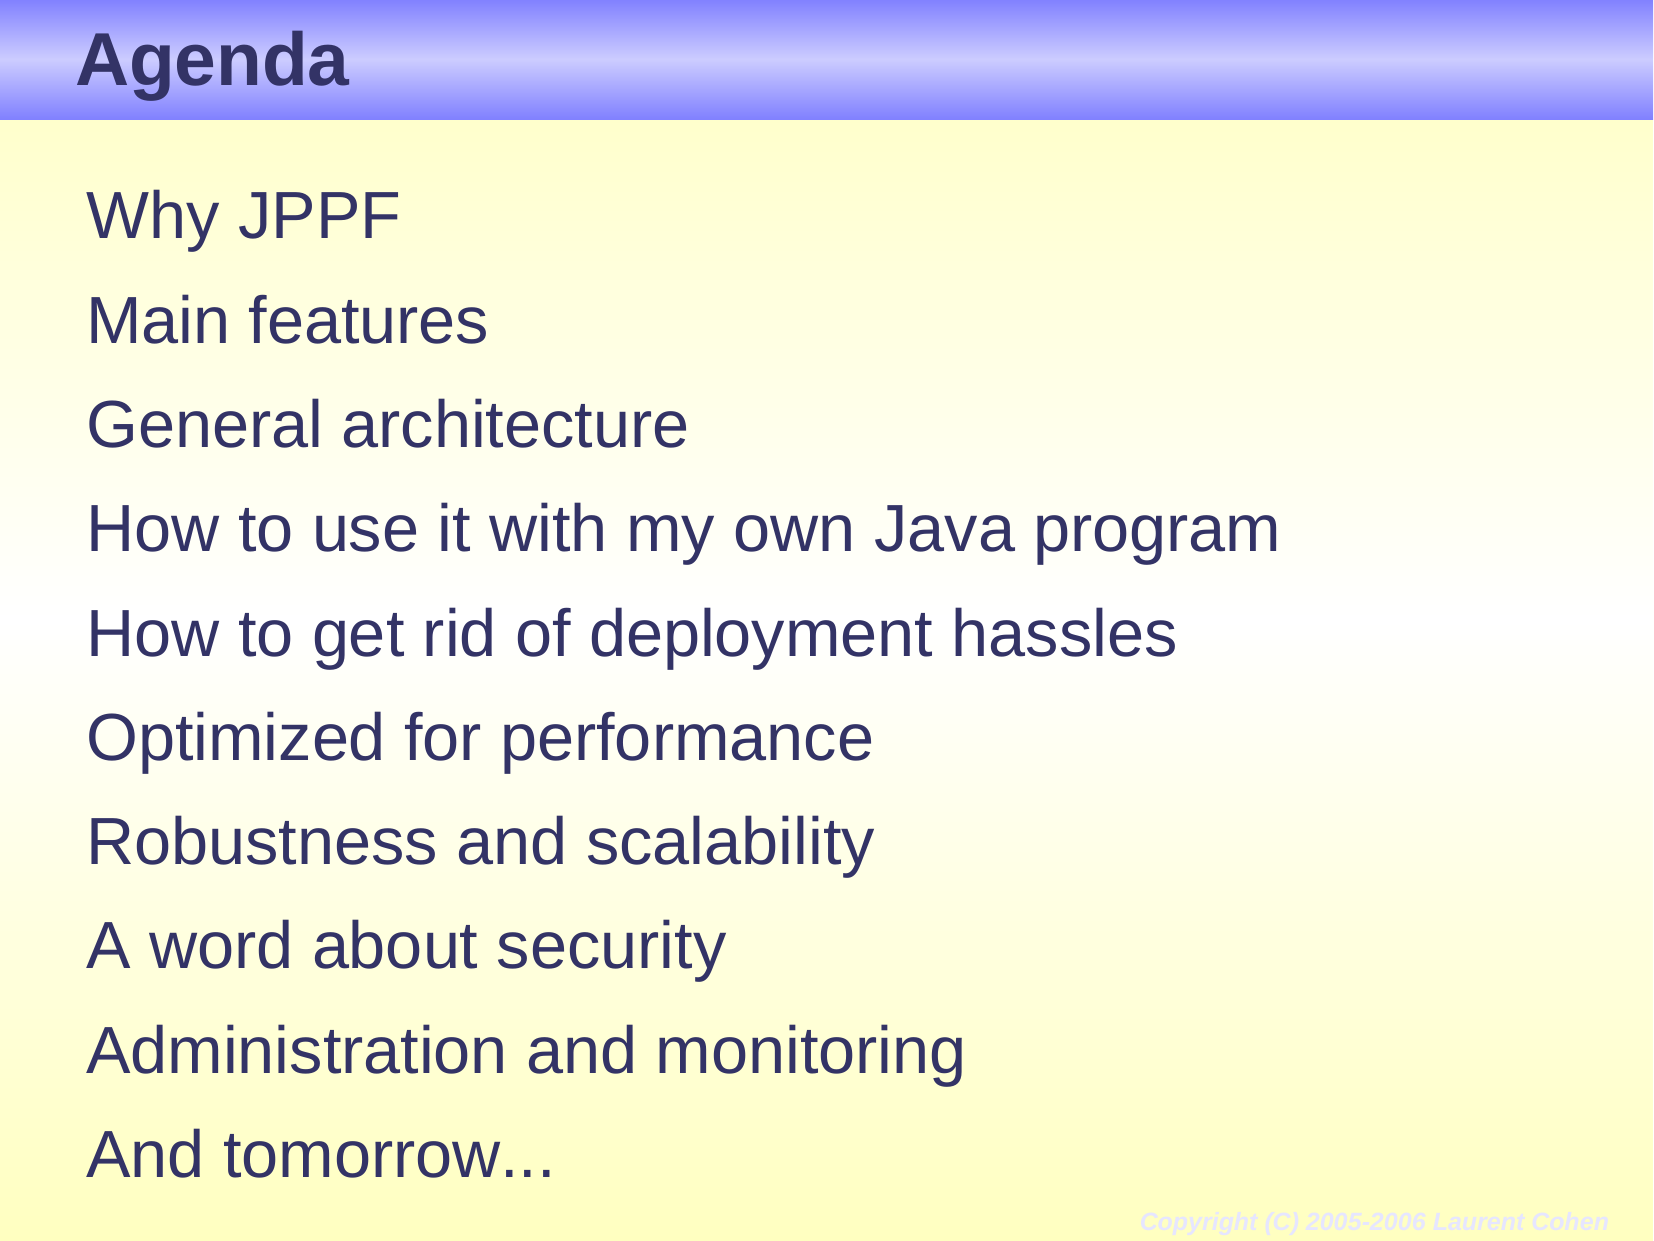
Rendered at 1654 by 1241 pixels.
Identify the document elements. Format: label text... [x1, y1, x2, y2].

title Agenda [0, 0, 1653, 120]
list Why JPPF Main features General architecture How to use it with my own Java program How to get rid of deployment hassles Optimized for performance Robustness and scalability A word about security Administration and monitoring And tomorrow... [68, 178, 1557, 1192]
